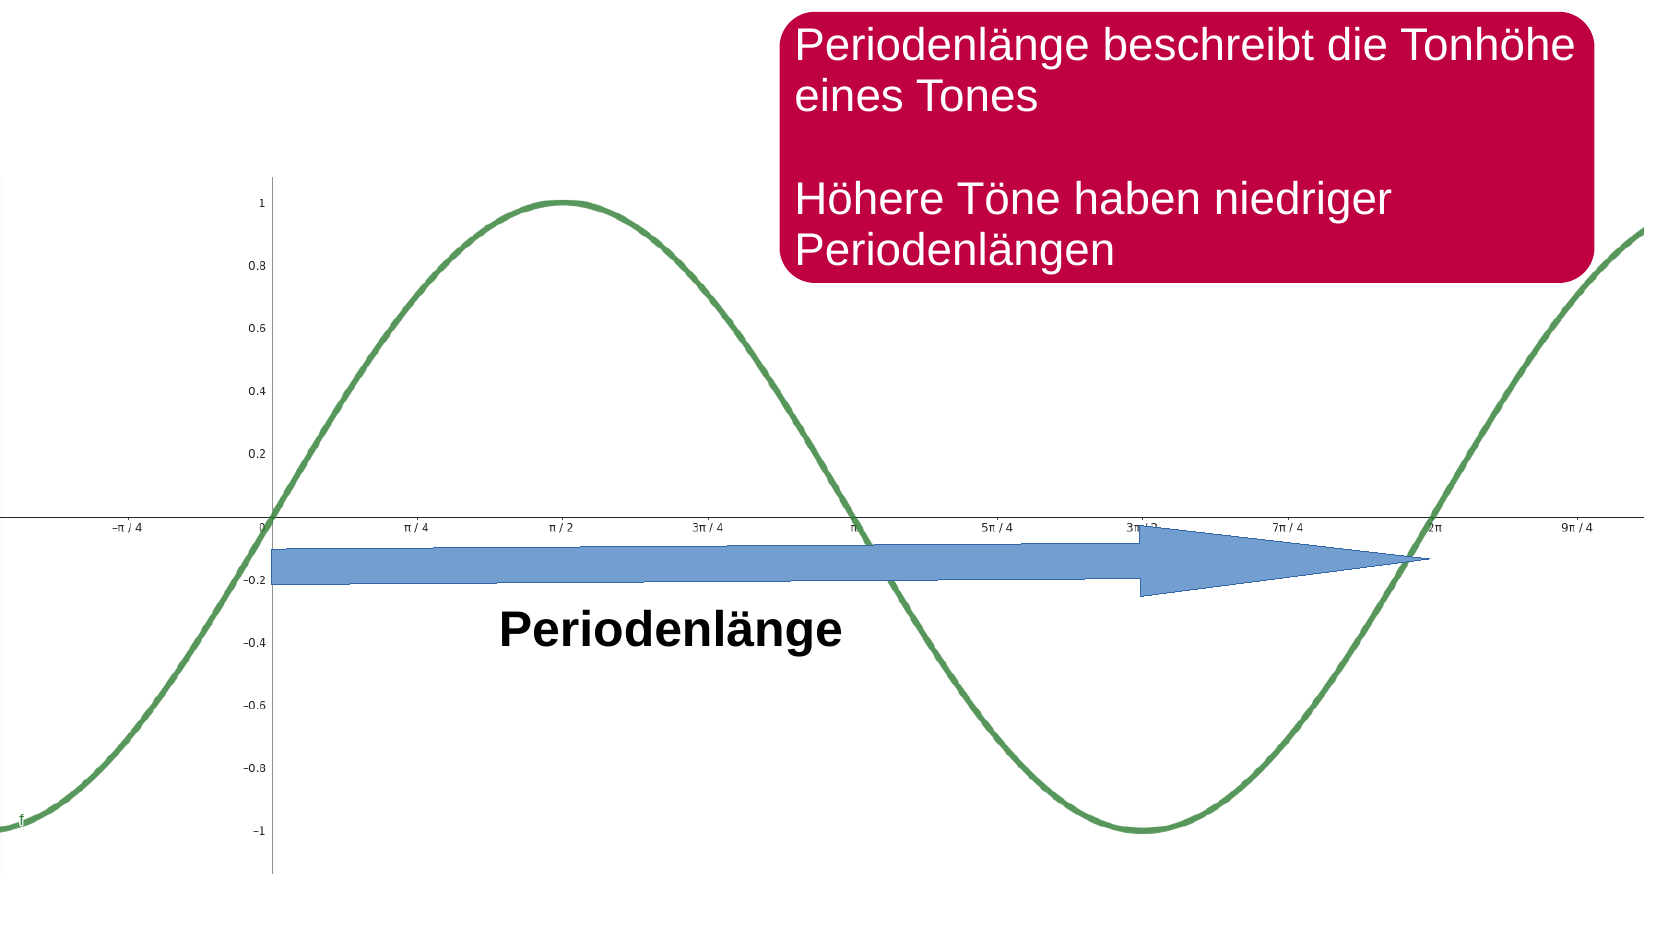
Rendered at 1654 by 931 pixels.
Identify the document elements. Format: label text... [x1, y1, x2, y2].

text_box [271, 525, 1430, 597]
text_box Periodenlänge [484, 594, 898, 721]
text_box Periodenlänge beschreibt die Tonhöhe eines Tones Höhere Töne haben niedriger Periodenlängen [779, 11, 1595, 283]
picture [0, 177, 1644, 875]
